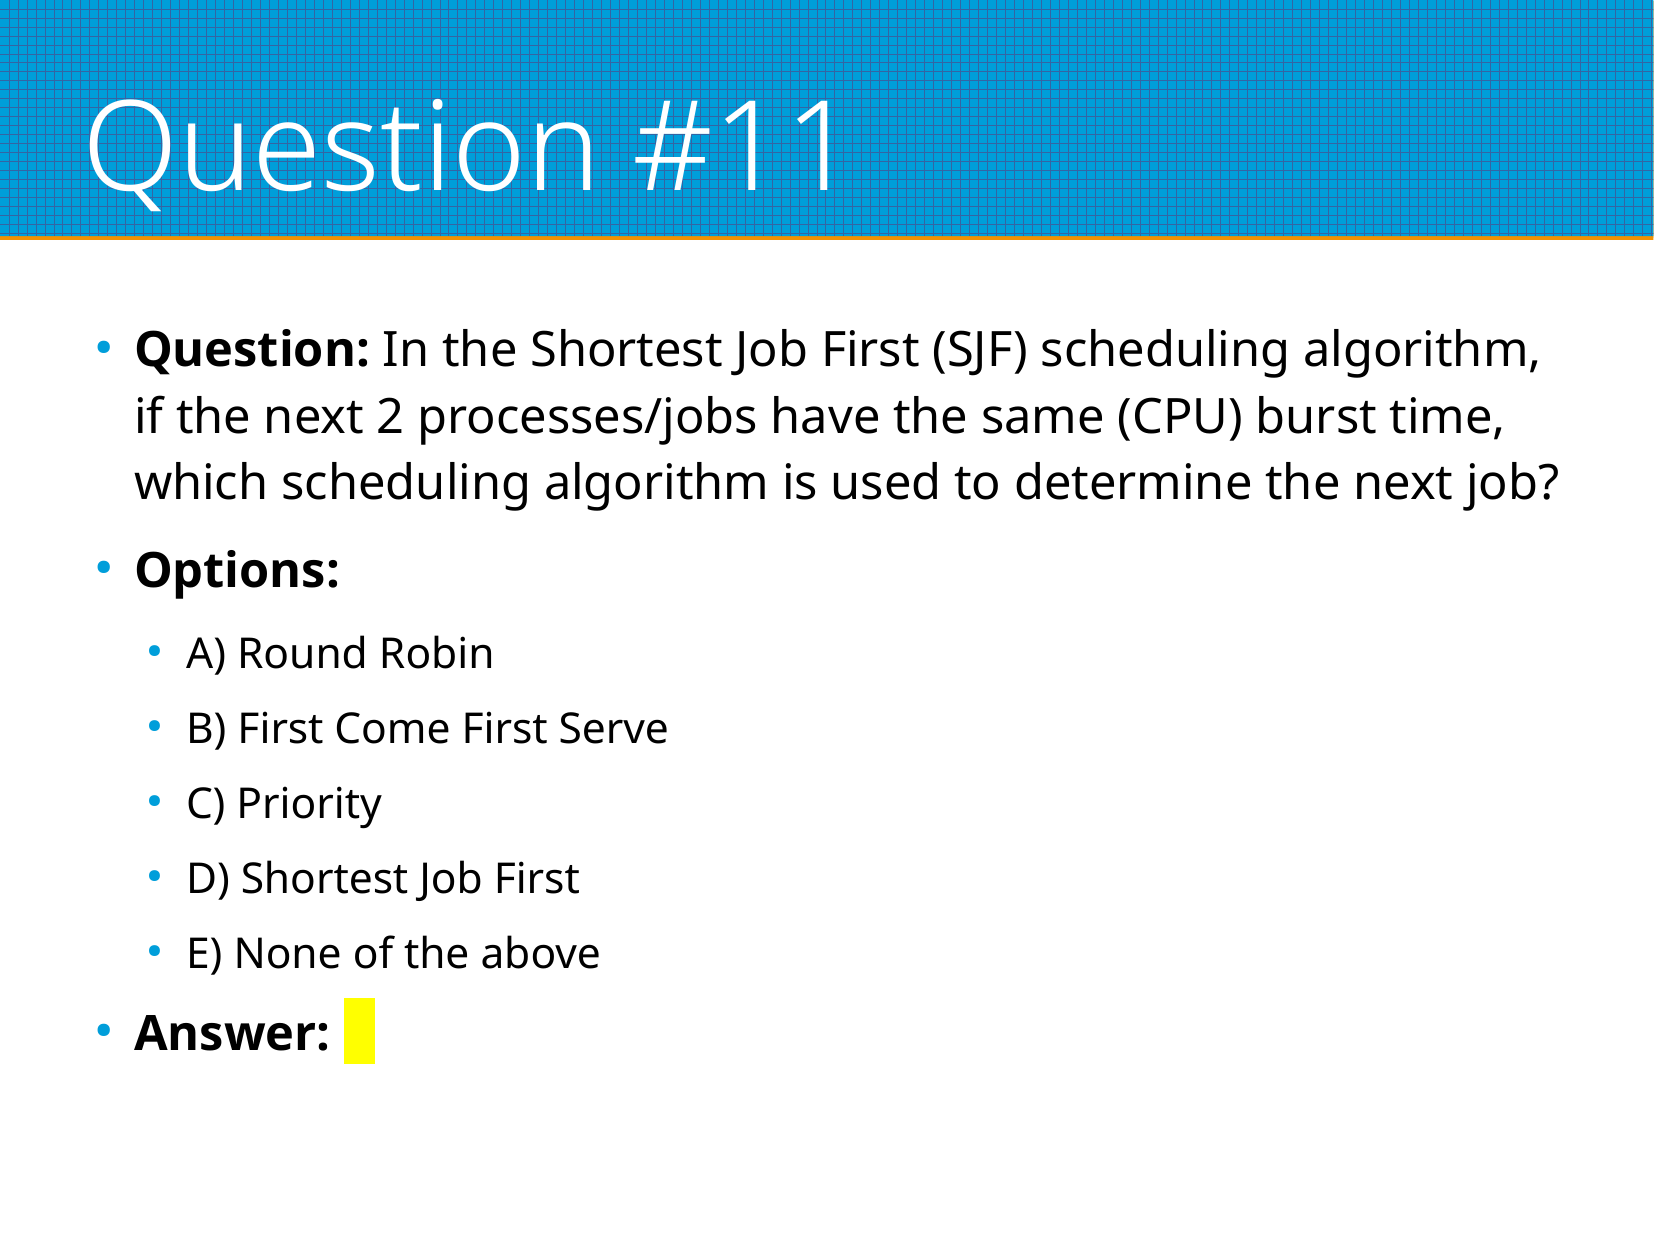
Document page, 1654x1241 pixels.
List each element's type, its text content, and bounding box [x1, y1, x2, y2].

list Question: In the Shortest Job First (SJF) scheduling algorithm, if the next 2 processes/jobs have the same (CPU) burst time, which scheduling algorithm is used to determine the next job? Options: A) Round Robin B) First Come First Serve C) Priority D) Shortest Job First E) None of the above Answer: B [82, 314, 1563, 1081]
title Question #11 [82, 19, 1571, 227]
